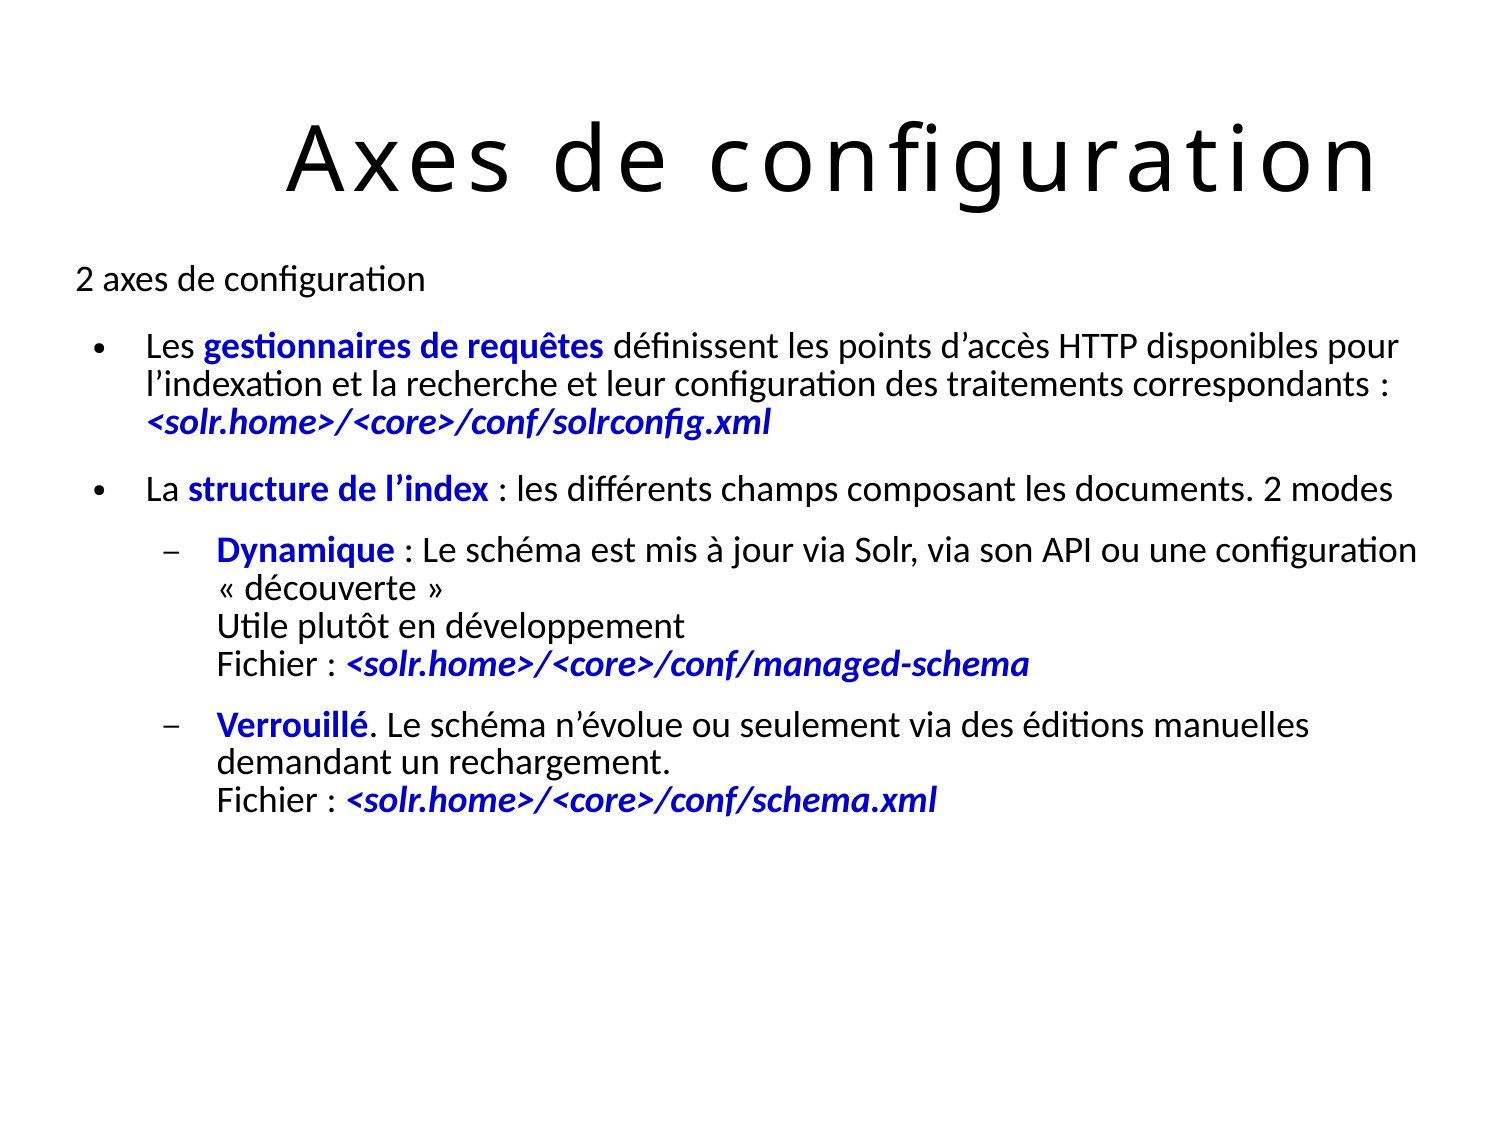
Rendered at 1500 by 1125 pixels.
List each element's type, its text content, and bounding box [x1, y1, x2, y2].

list 2 axes de configuration Les gestionnaires de requêtes définissent les points d’accès HTTP disponibles pour l’indexation et la recherche et leur configuration des traitements correspondants : <solr.home>/<core>/conf/solrconfig.xml La structure de l’index : les différents champs composant les documents. 2 modes Dynamique : Le schéma est mis à jour via Solr, via son API ou une configuration « découverte » Utile plutôt en développement Fichier : <solr.home>/<core>/conf/managed-schema Verrouillé. Le schéma n’évolue ou seulement via des éditions manuelles demandant un rechargement. Fichier : <solr.home>/<core>/conf/schema.xml [75, 263, 1425, 916]
title Axes de configuration [59, 76, 1418, 237]
